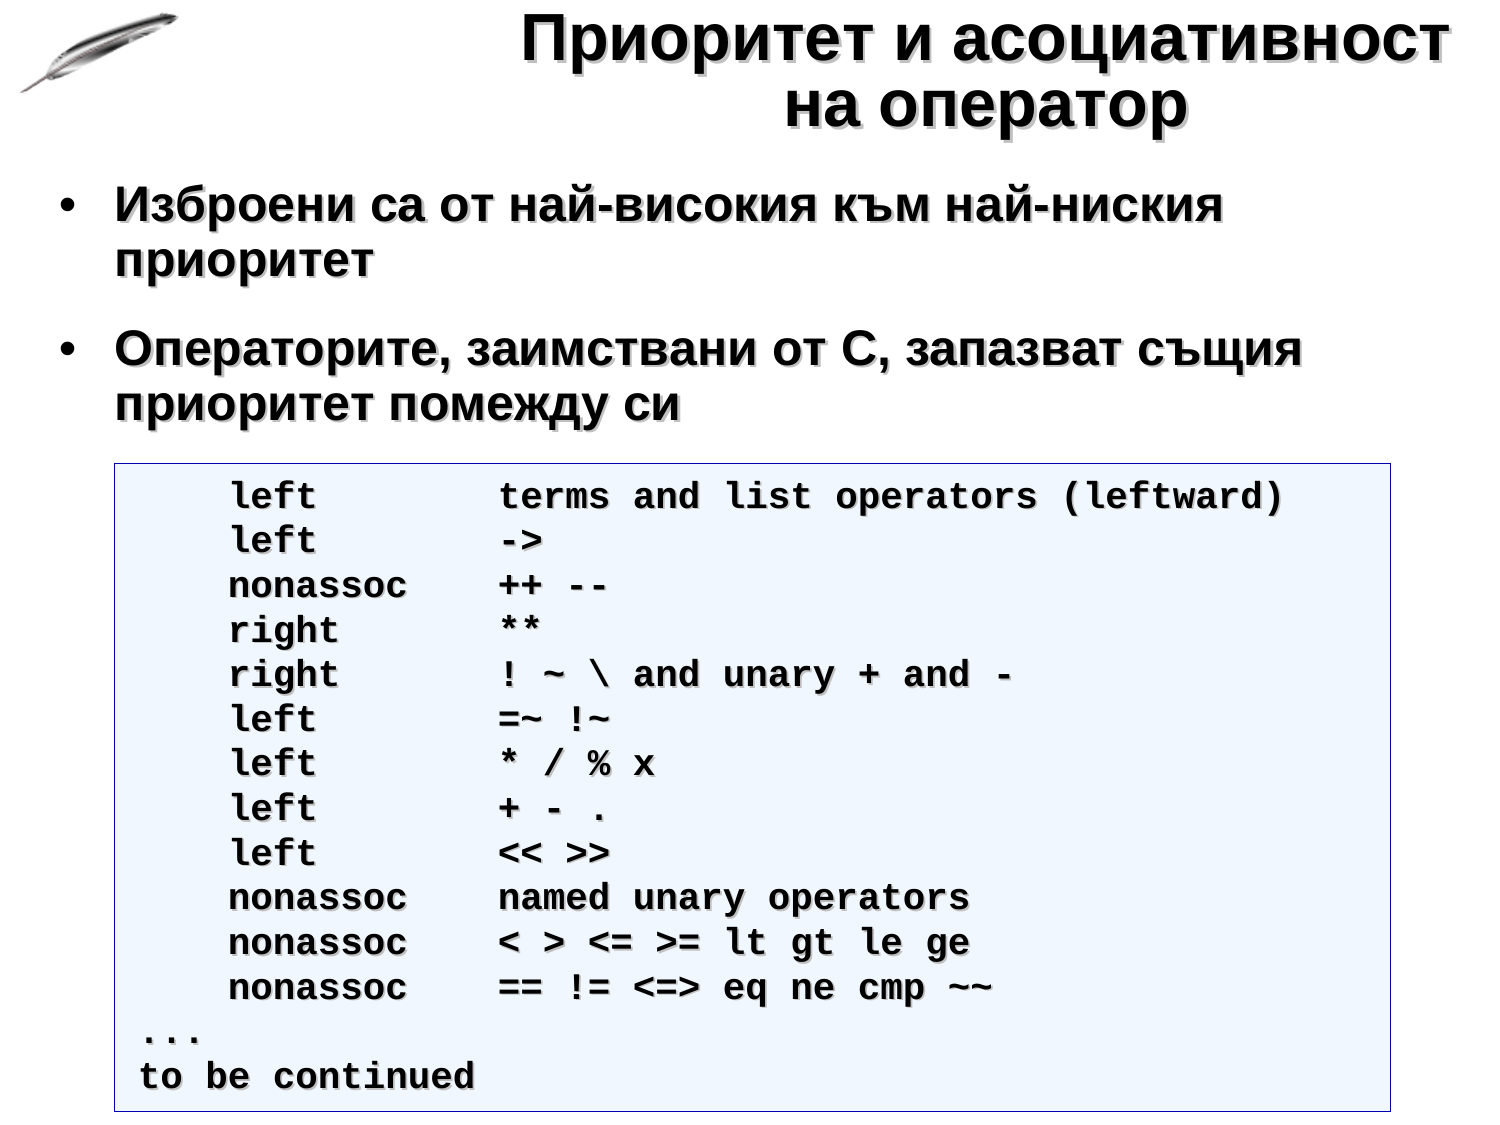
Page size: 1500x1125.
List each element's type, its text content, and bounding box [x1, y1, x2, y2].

text_box left terms and list operators (leftward) left -> nonassoc ++ -- right ** right ! ~ \ and unary + and - left =~ !~ left * / % x left + - . left << >> nonassoc named unary operators nonassoc < > <= >= lt gt le ge nonassoc == != <=> eq ne cmp ~~ ... to be continued [114, 462, 1391, 1112]
title Приоритет и асоциативност на оператор [472, 0, 1500, 148]
picture [16, 11, 184, 95]
list Изброени са от най-високия към най-ниския приоритет Операторите, заимствани от C, запазват същия приоритет помежду си [59, 177, 1453, 1125]
